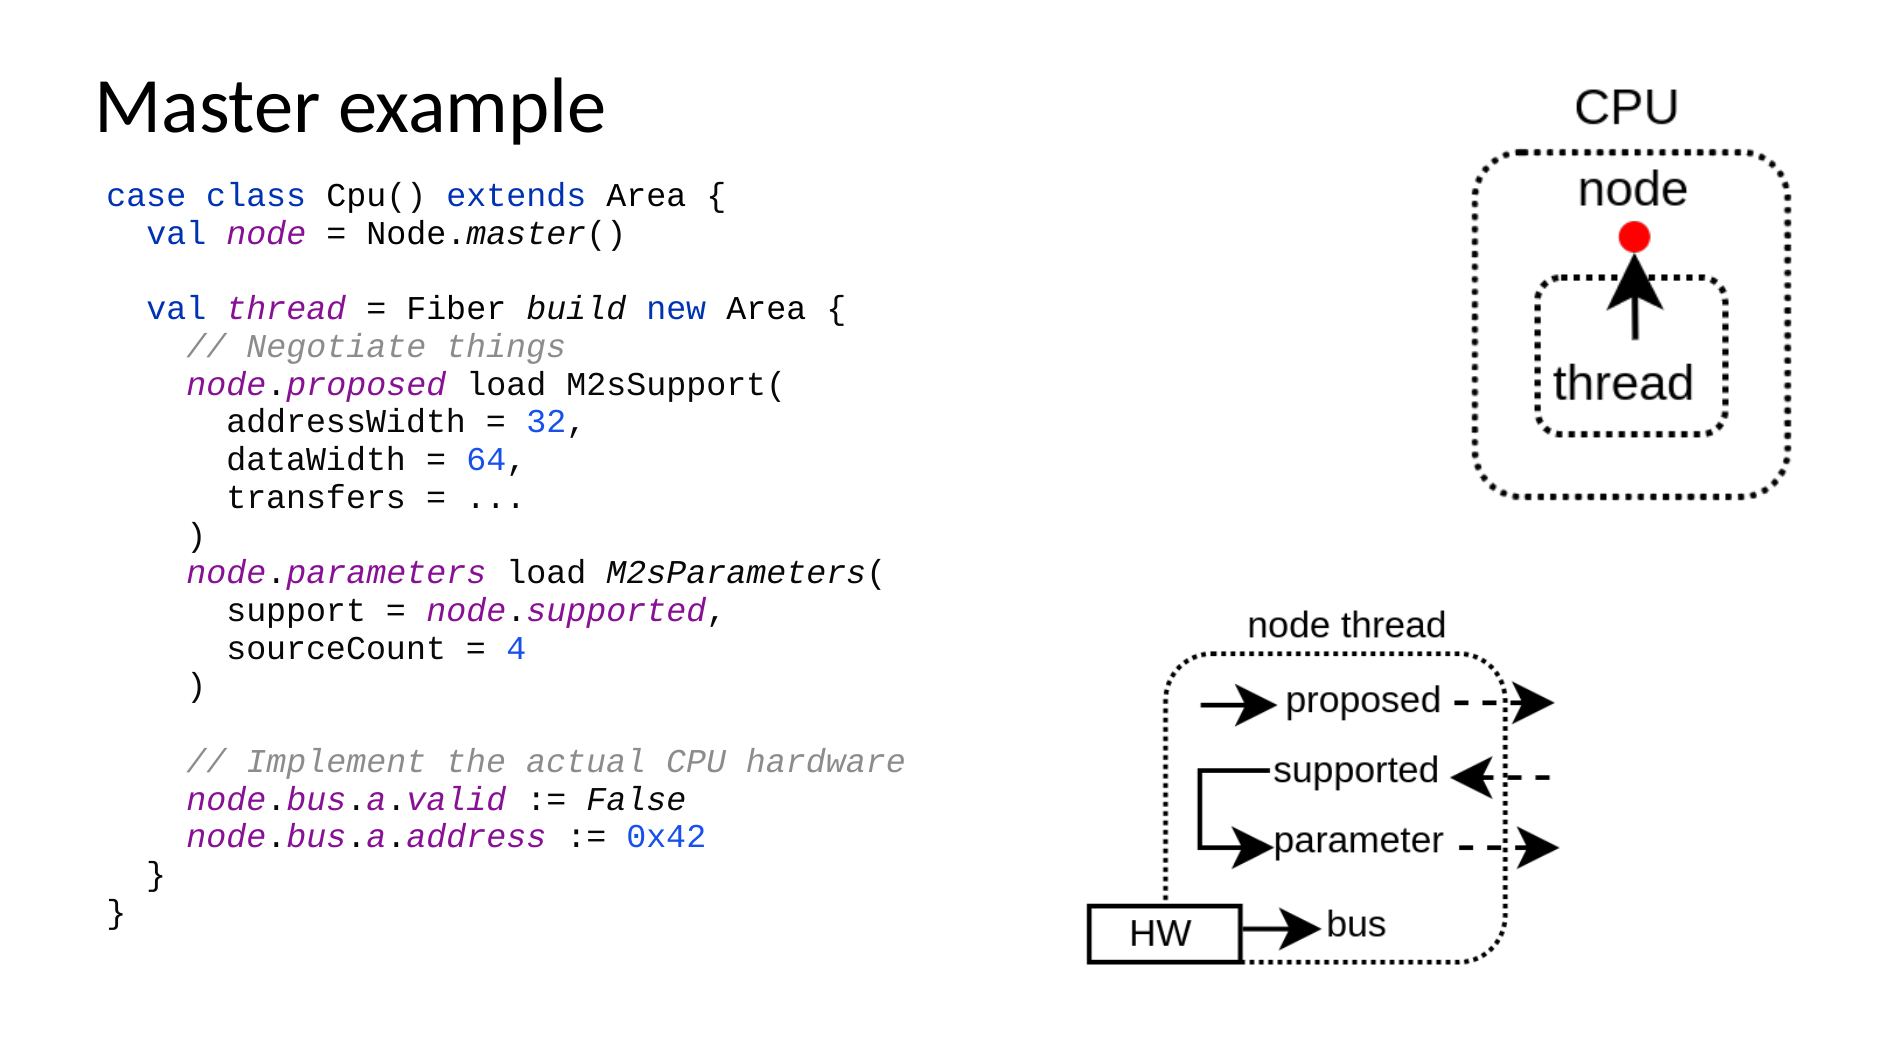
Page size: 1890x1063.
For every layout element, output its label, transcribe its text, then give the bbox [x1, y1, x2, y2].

text_box case class Cpu() extends Area { val node = Node.master() val thread = Fiber build new Area { // Negotiate things node.proposed load M2sSupport( addressWidth = 32, dataWidth = 64, transfers = ... ) node.parameters load M2sParameters( support = node.supported, sourceCount = 4 ) // Implement the actual CPU hardware node.bus.a.valid := False node.bus.a.address := 0x42 } } [91, 171, 1506, 1063]
title Master example [94, 24, 1383, 171]
picture [1039, 0, 1890, 1016]
